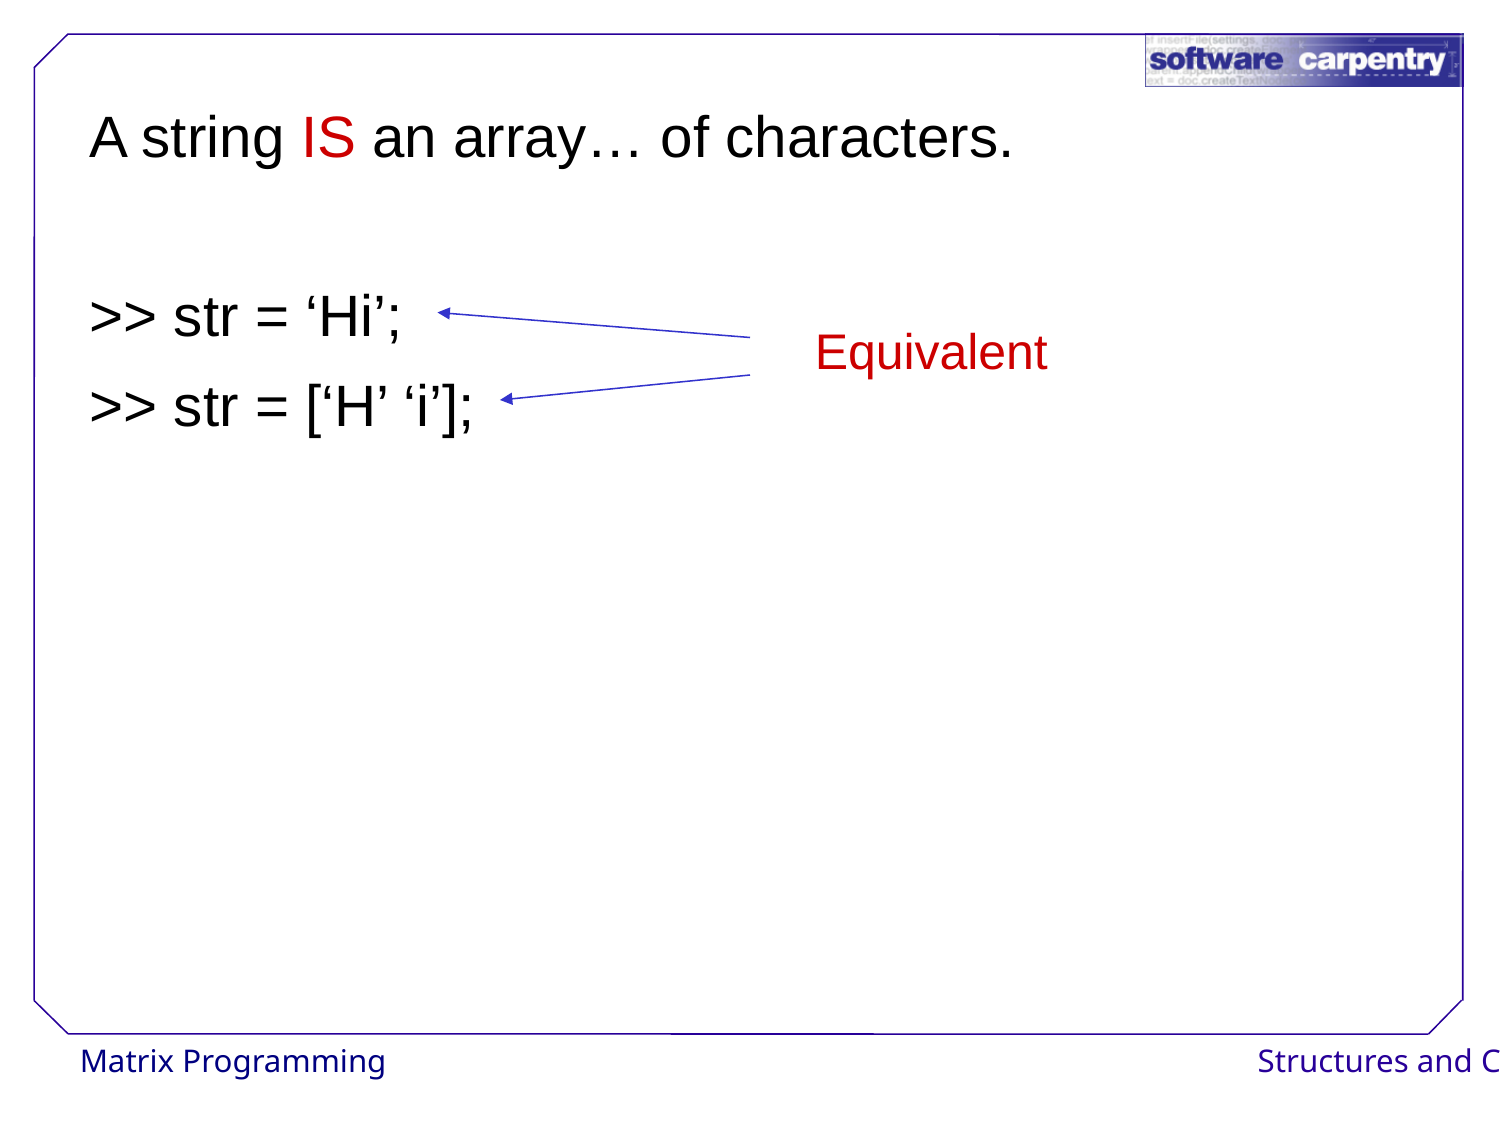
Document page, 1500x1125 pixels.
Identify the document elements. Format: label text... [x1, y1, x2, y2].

text_box Equivalent [799, 312, 1163, 388]
list A string IS an array… of characters. >> str = ‘Hi’; >> str = [‘H’ ‘i’]; [75, 99, 1425, 1013]
picture [1145, 33, 1464, 87]
